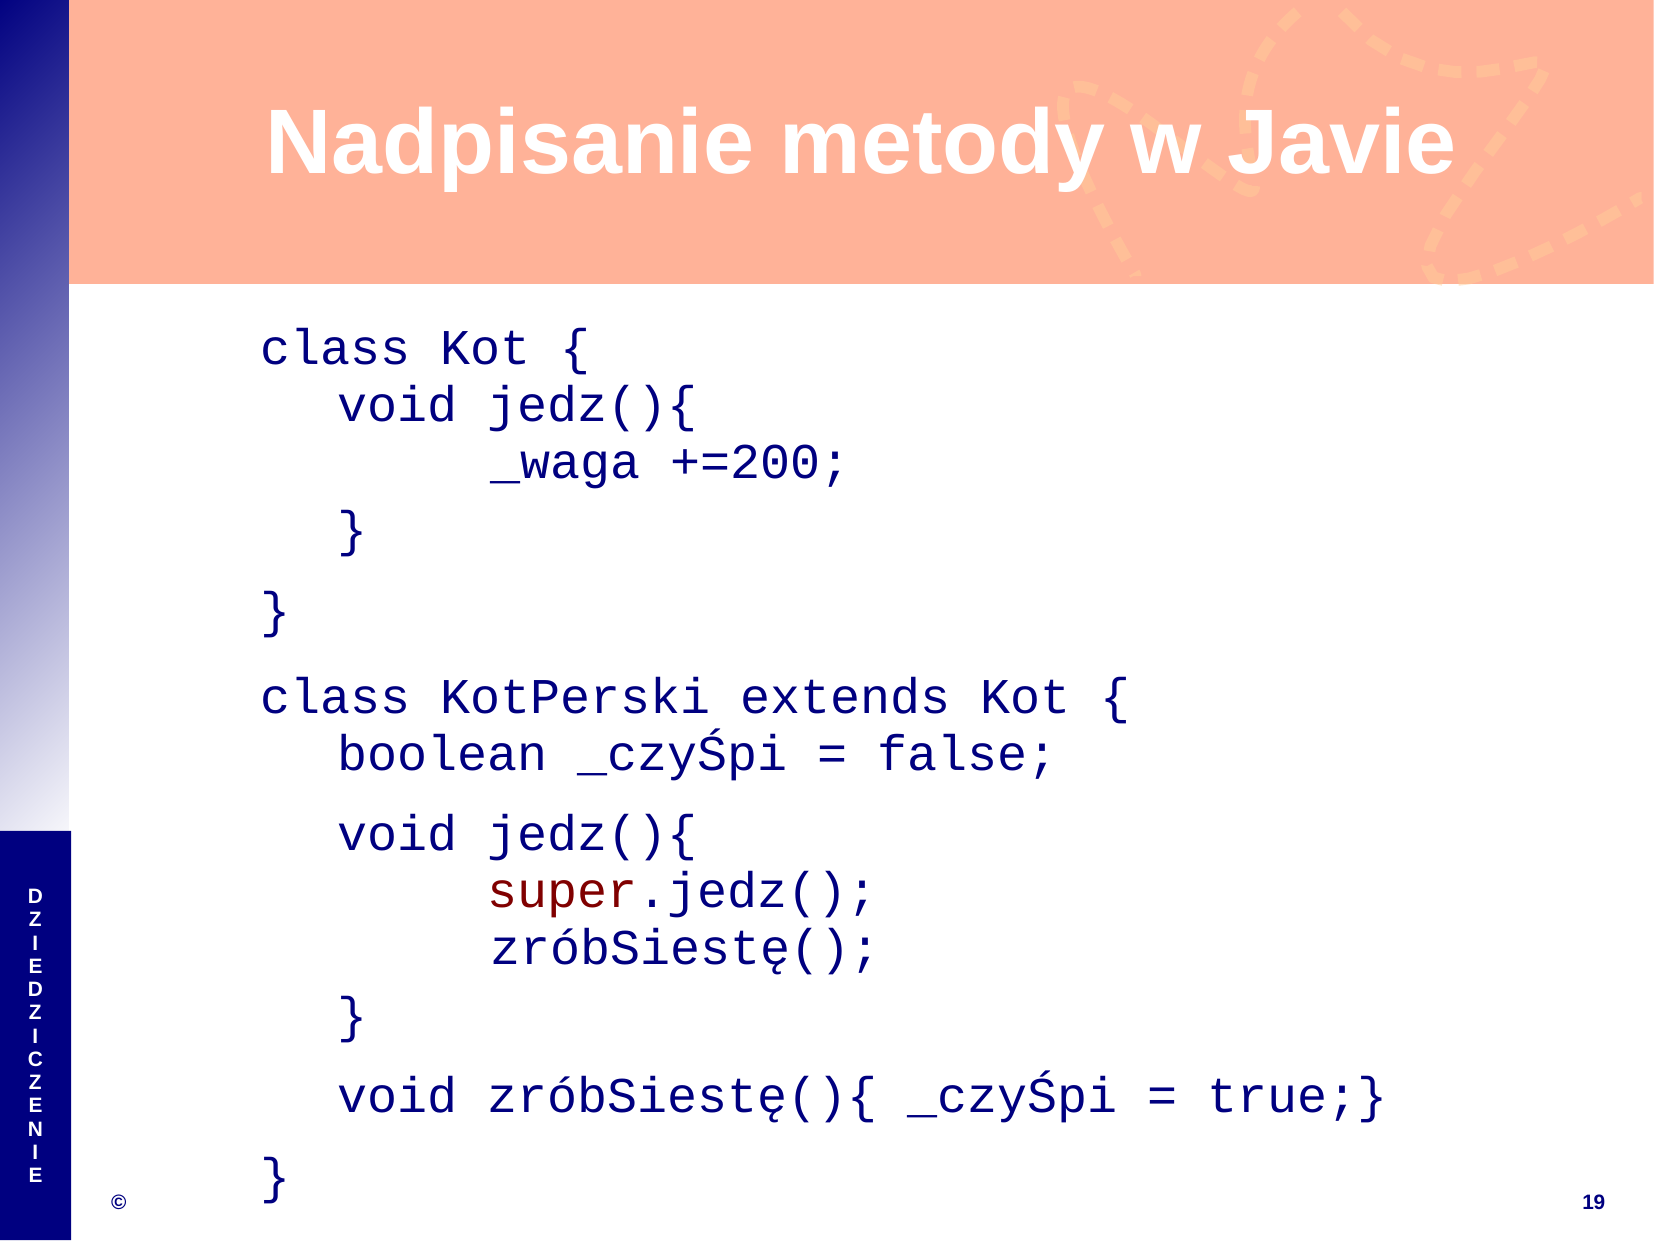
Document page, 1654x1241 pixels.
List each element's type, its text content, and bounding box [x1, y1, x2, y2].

title Nadpisanie metody w Javie [70, 37, 1654, 246]
text_box D Z I E D Z I C Z E N I E [0, 830, 71, 1241]
list class Kot { void jedz(){ _waga +=200; } } class KotPerski extends Kot { boolean _czyŚpi = false; void jedz(){ super.jedz(); zróbSiestę(); } void zróbSiestę(){ _czyŚpi = true;} } [242, 323, 1482, 1209]
